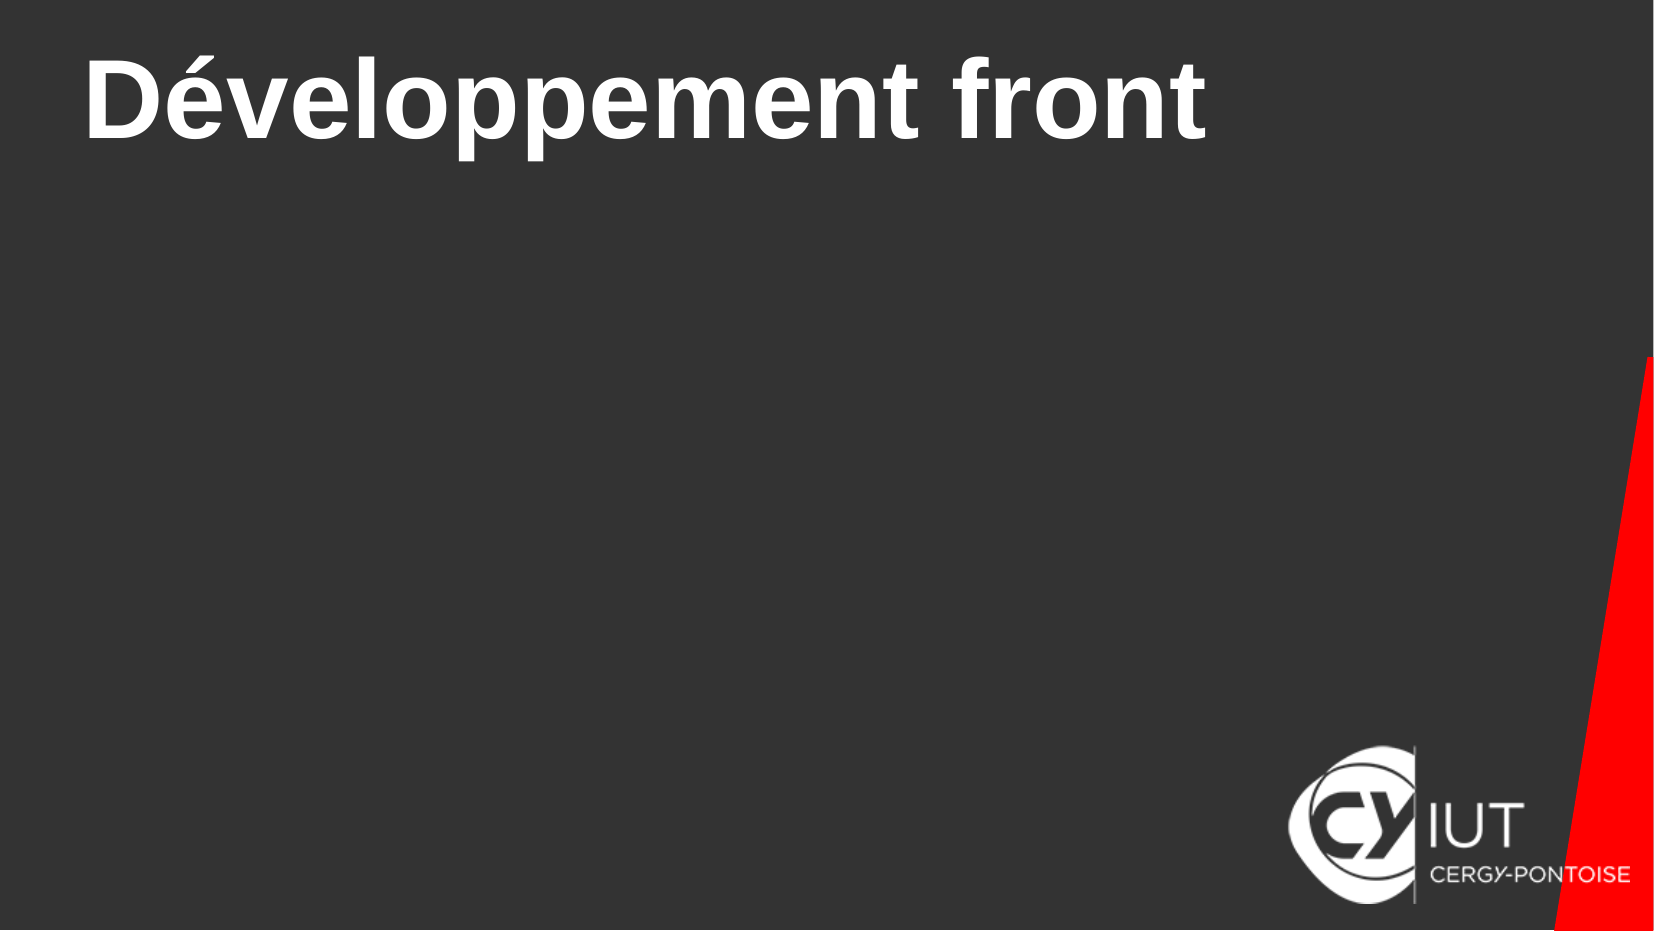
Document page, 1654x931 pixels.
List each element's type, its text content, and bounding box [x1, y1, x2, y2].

title Développement front [82, 36, 1571, 226]
picture [1284, 744, 1630, 904]
text_box [1554, 356, 1654, 931]
